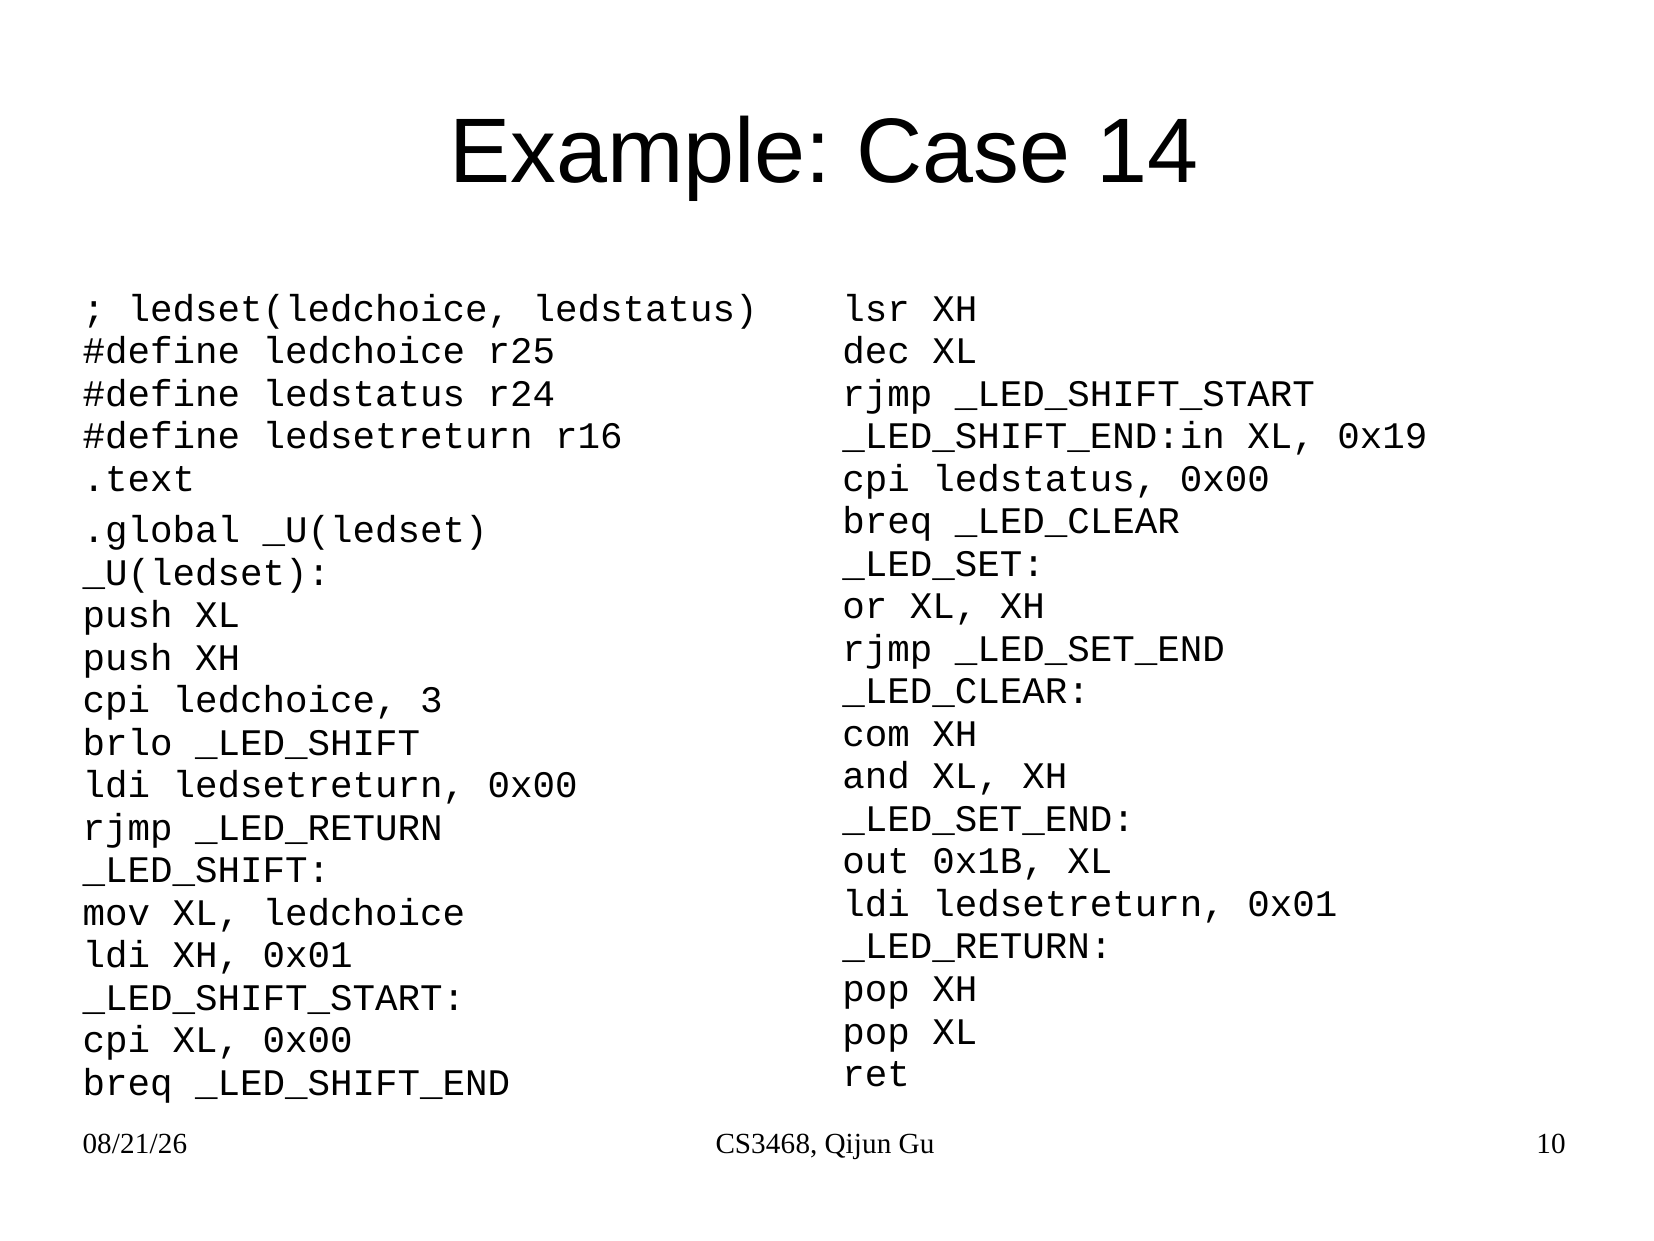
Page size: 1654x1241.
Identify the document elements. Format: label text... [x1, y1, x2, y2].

title Example: Case 14 [82, 49, 1566, 252]
list ; ledset(ledchoice, ledstatus) #define ledchoice r25 #define ledstatus r24 #define ledsetreturn r16 .text .global _U(ledset)‏ _U(ledset): push XL push XH cpi ledchoice, 3 brlo _LED_SHIFT ldi ledsetreturn, 0x00 rjmp _LED_RETURN _LED_SHIFT: mov XL, ledchoice ldi XH, 0x01 _LED_SHIFT_START: cpi XL, 0x00 breq _LED_SHIFT_END [82, 290, 807, 1104]
list lsr XH dec XL rjmp _LED_SHIFT_START _LED_SHIFT_END:in XL, 0x19 cpi ledstatus, 0x00 breq _LED_CLEAR _LED_SET: or XL, XH rjmp _LED_SET_END _LED_CLEAR: com XH and XL, XH _LED_SET_END: out 0x1B, XL ldi ledsetreturn, 0x01 _LED_RETURN: pop XH pop XL ret [842, 290, 1567, 1098]
